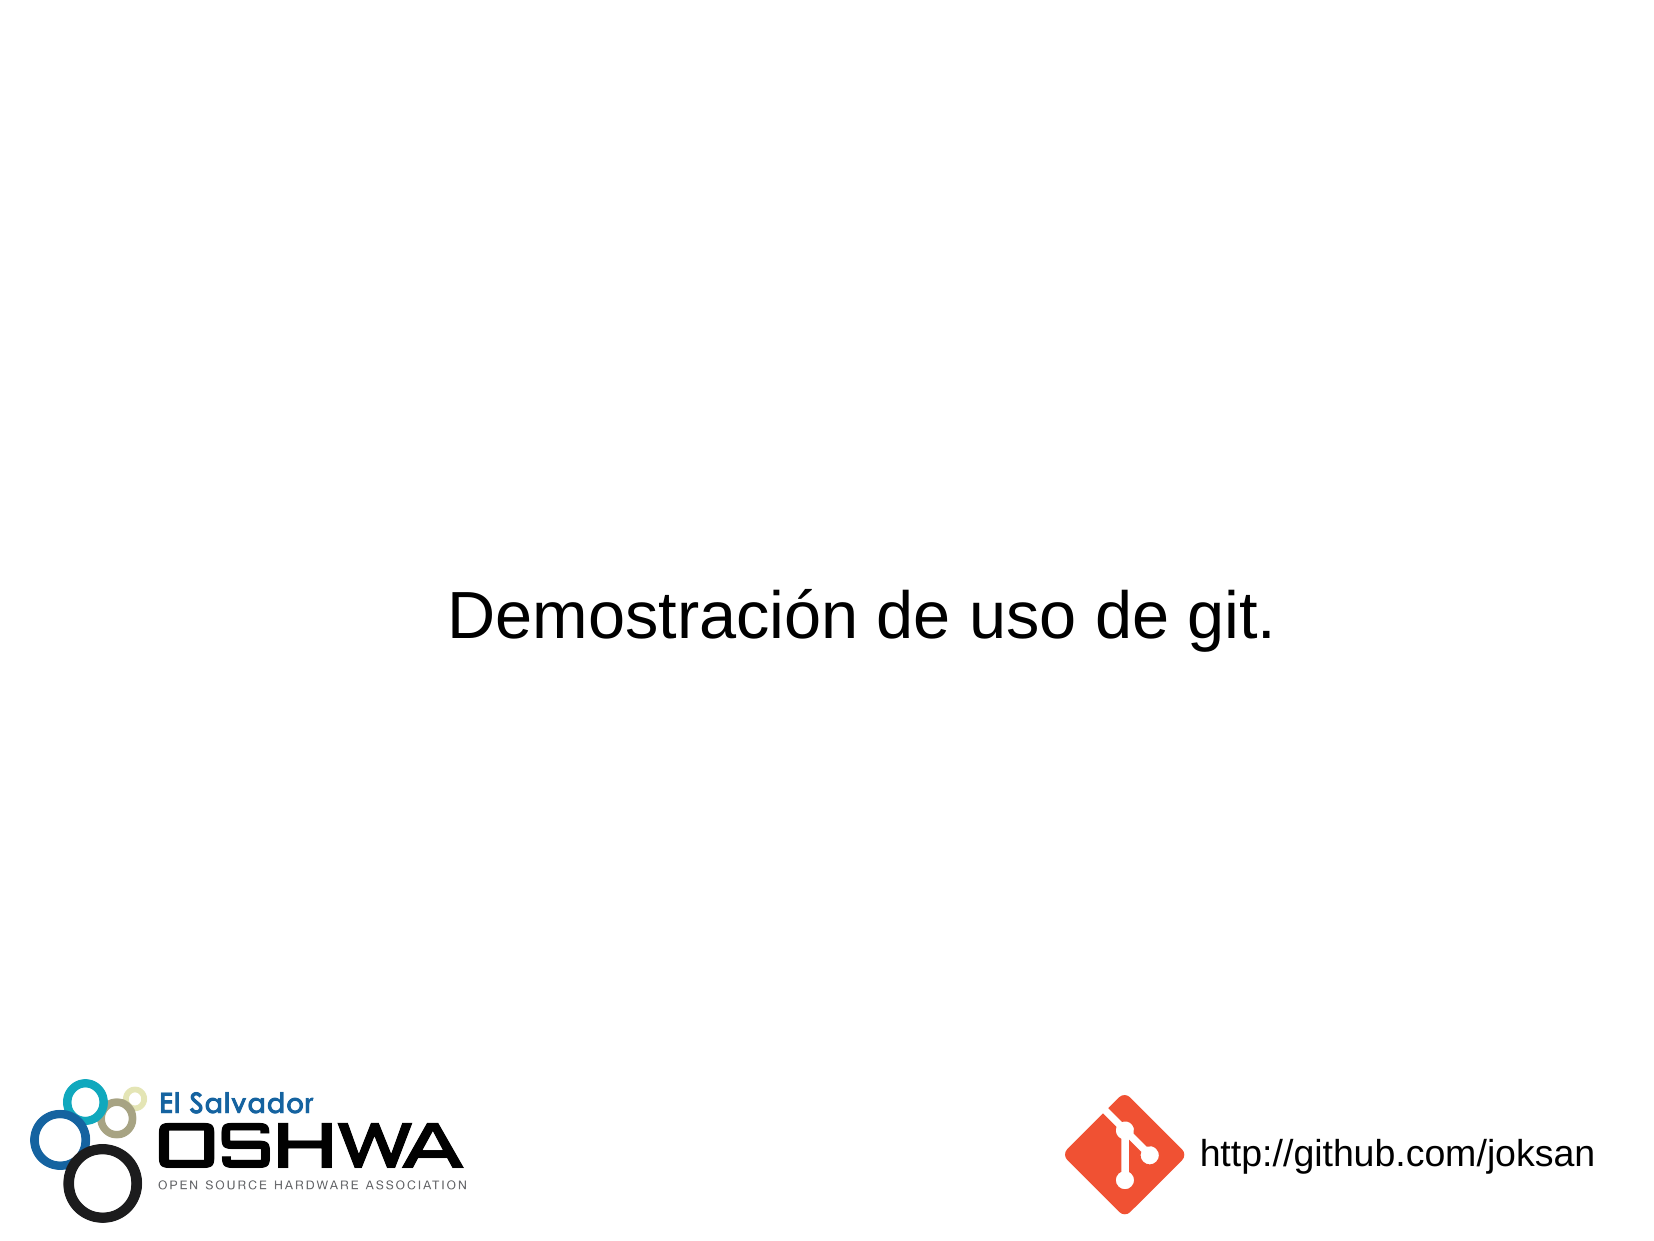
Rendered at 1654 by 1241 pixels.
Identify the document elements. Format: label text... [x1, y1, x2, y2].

text_box http://github.com/joksan [1185, 1125, 1611, 1182]
picture [30, 1079, 466, 1224]
picture [1065, 1095, 1185, 1215]
list Demostración de uso de git. [82, 577, 1571, 663]
